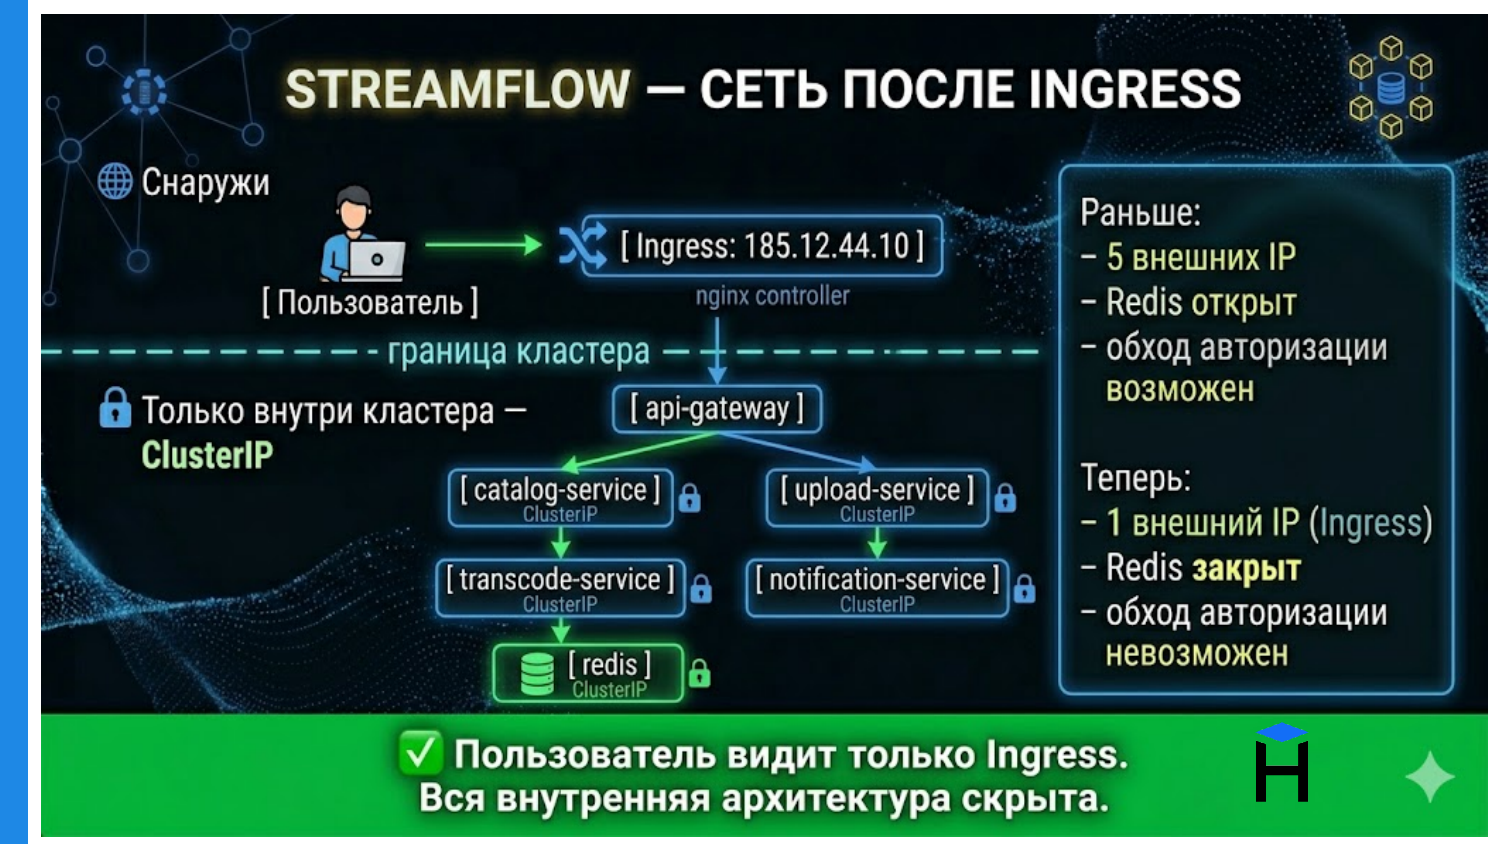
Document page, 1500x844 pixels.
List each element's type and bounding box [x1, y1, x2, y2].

text_box [0, 0, 27, 844]
picture [41, 14, 1488, 837]
